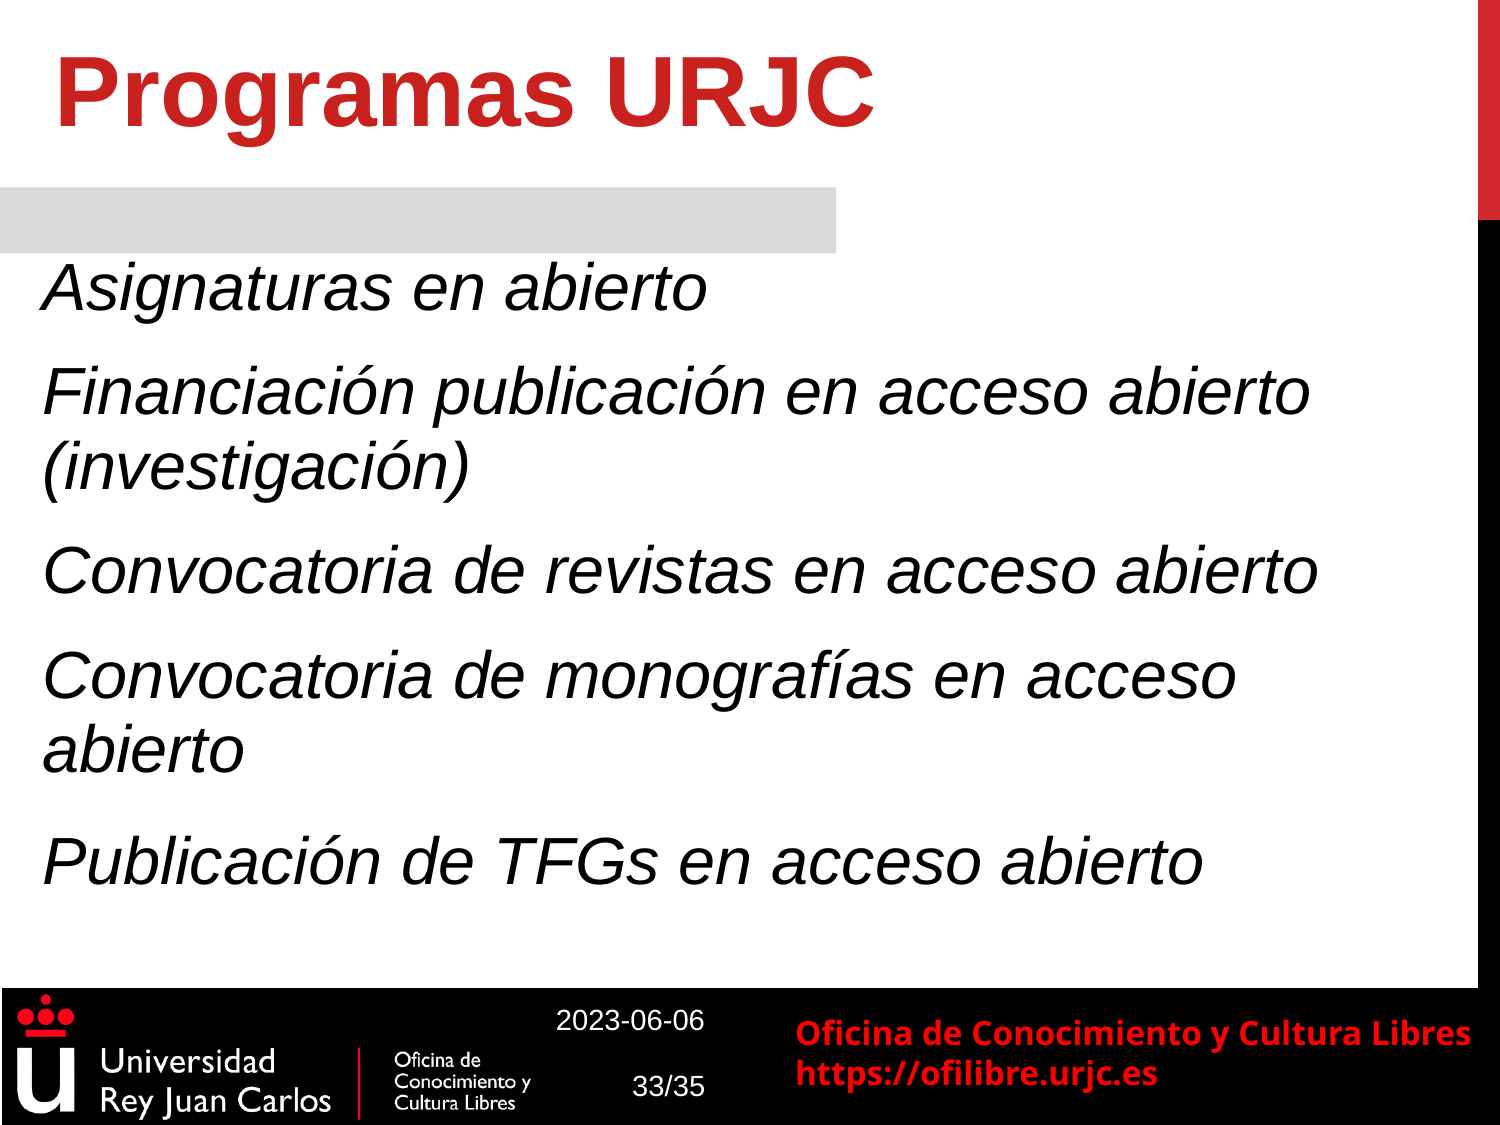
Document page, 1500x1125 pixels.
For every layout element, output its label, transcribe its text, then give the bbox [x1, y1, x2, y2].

picture [17, 994, 531, 1120]
text_box Asignaturas en abierto Financiación publicación en acceso abierto (investigación) Convocatoria de revistas en acceso abierto Convocatoria de monografías en acceso abierto Publicación de TFGs en acceso abierto [27, 242, 1438, 966]
text_box Programas URJC [40, 28, 1316, 156]
title [127, 156, 1276, 242]
